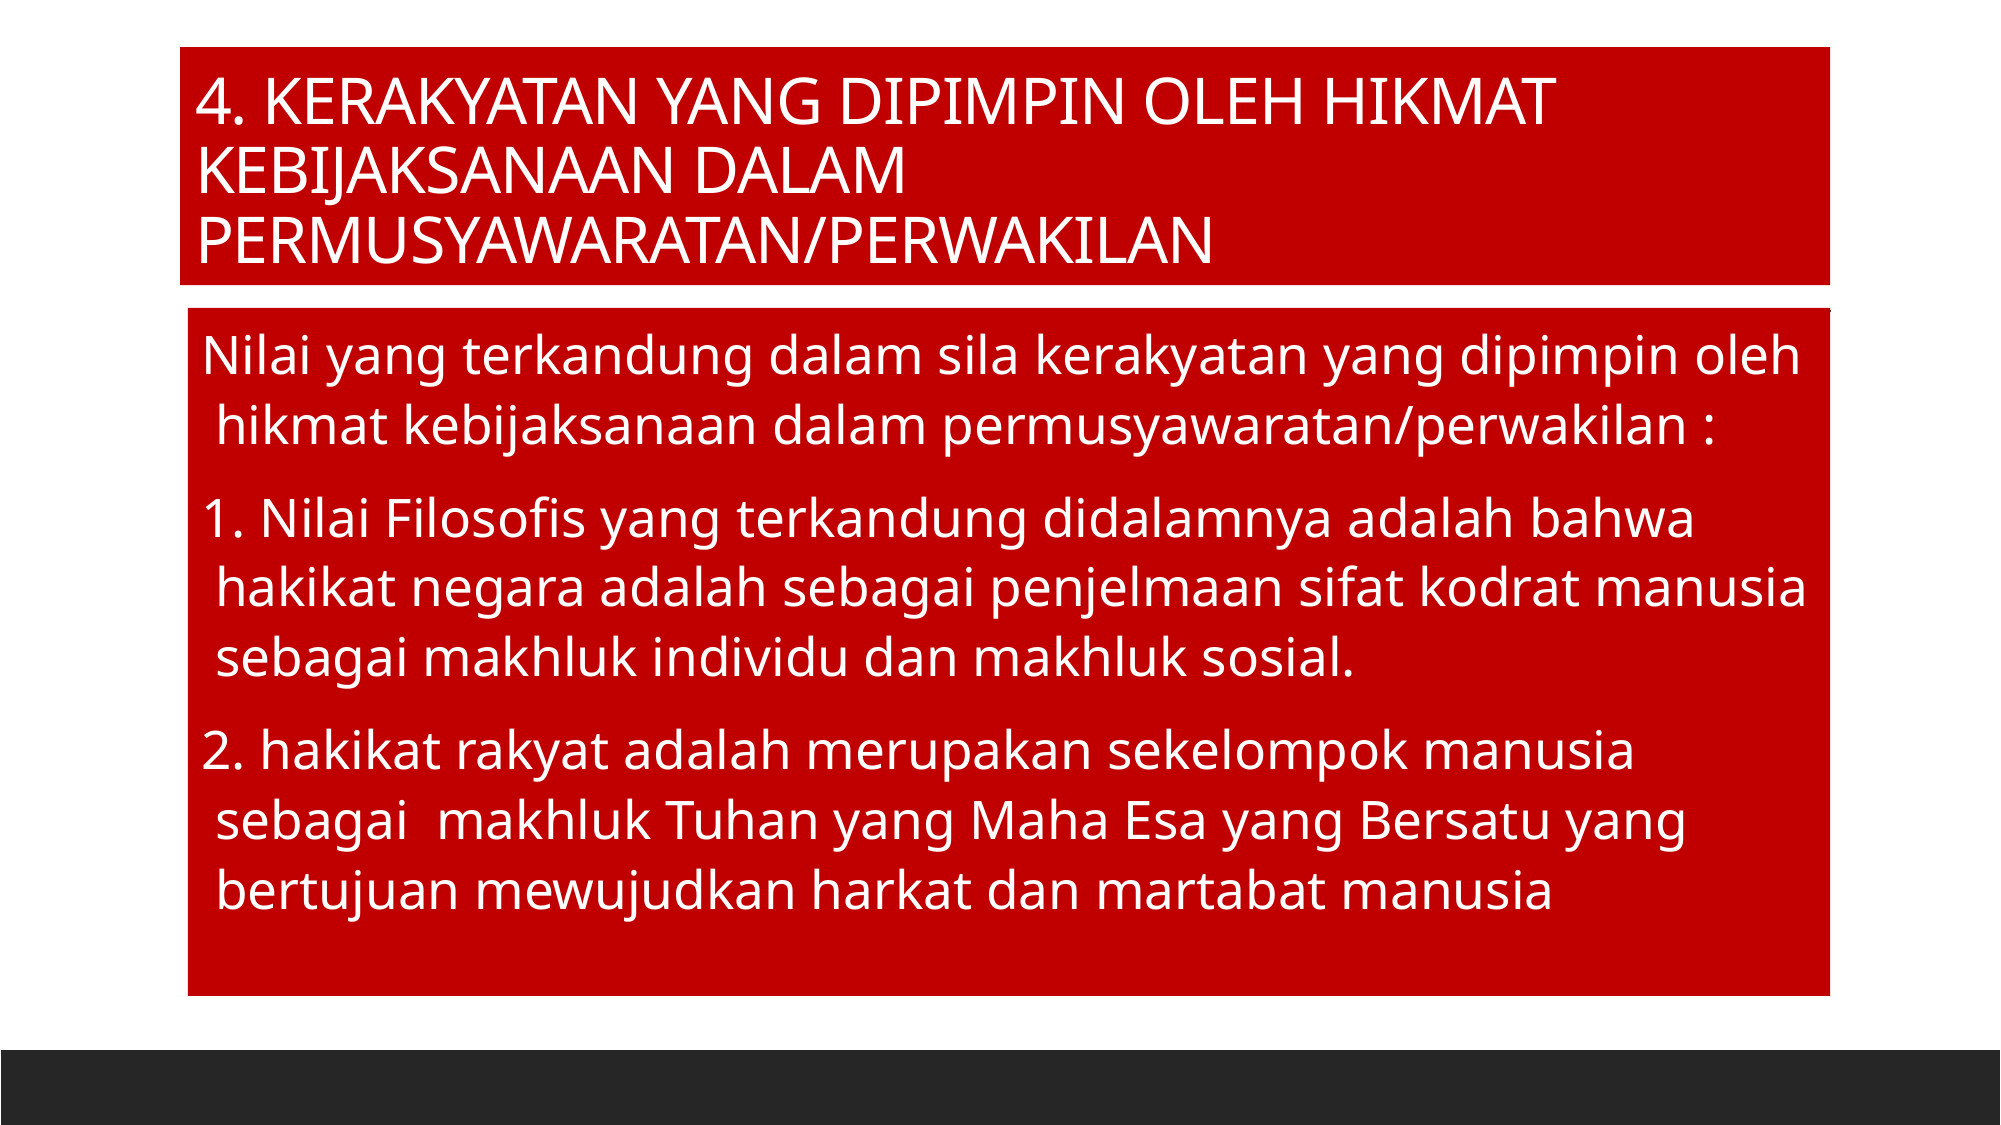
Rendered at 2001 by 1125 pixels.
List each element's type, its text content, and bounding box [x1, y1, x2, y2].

list Nilai yang terkandung dalam sila kerakyatan yang dipimpin oleh hikmat kebijaksanaan dalam permusyawaratan/perwakilan : 1. Nilai Filosofis yang terkandung didalamnya adalah bahwa hakikat negara adalah sebagai penjelmaan sifat kodrat manusia sebagai makhluk individu dan makhluk sosial. 2. hakikat rakyat adalah merupakan sekelompok manusia sebagai makhluk Tuhan yang Maha Esa yang Bersatu yang bertujuan mewujudkan harkat dan martabat manusia [187, 307, 1831, 996]
title 4. KERAKYATAN YANG DIPIMPIN OLEH HIKMAT KEBIJAKSANAAN DALAM PERMUSYAWARATAN/PERWAKILAN [180, 47, 1831, 286]
